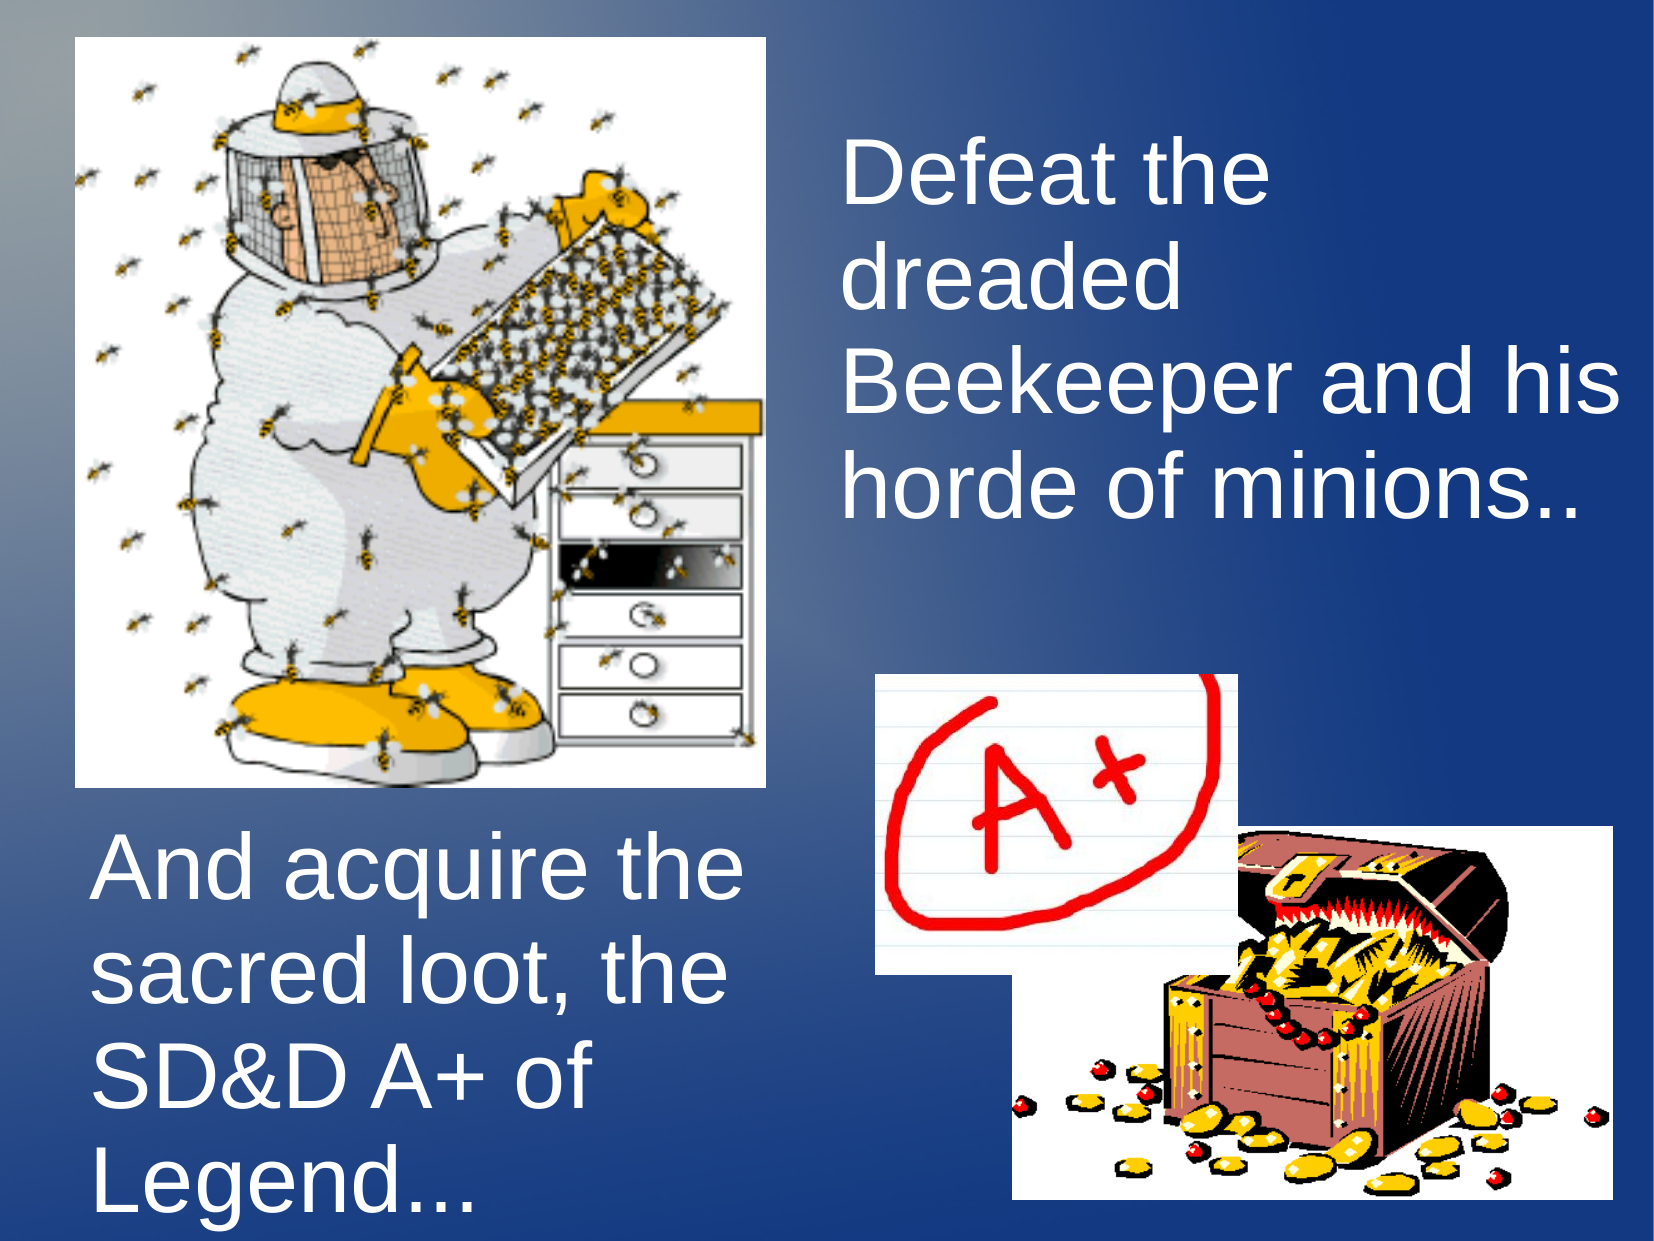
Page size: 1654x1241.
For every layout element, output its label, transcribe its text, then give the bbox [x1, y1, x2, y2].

text_box And acquire the sacred loot, the SD&D A+ of Legend... [75, 807, 901, 1241]
picture [0, 0, 1654, 1241]
text_box Defeat the dreaded Beekeeper and his horde of minions.. [825, 112, 1651, 826]
